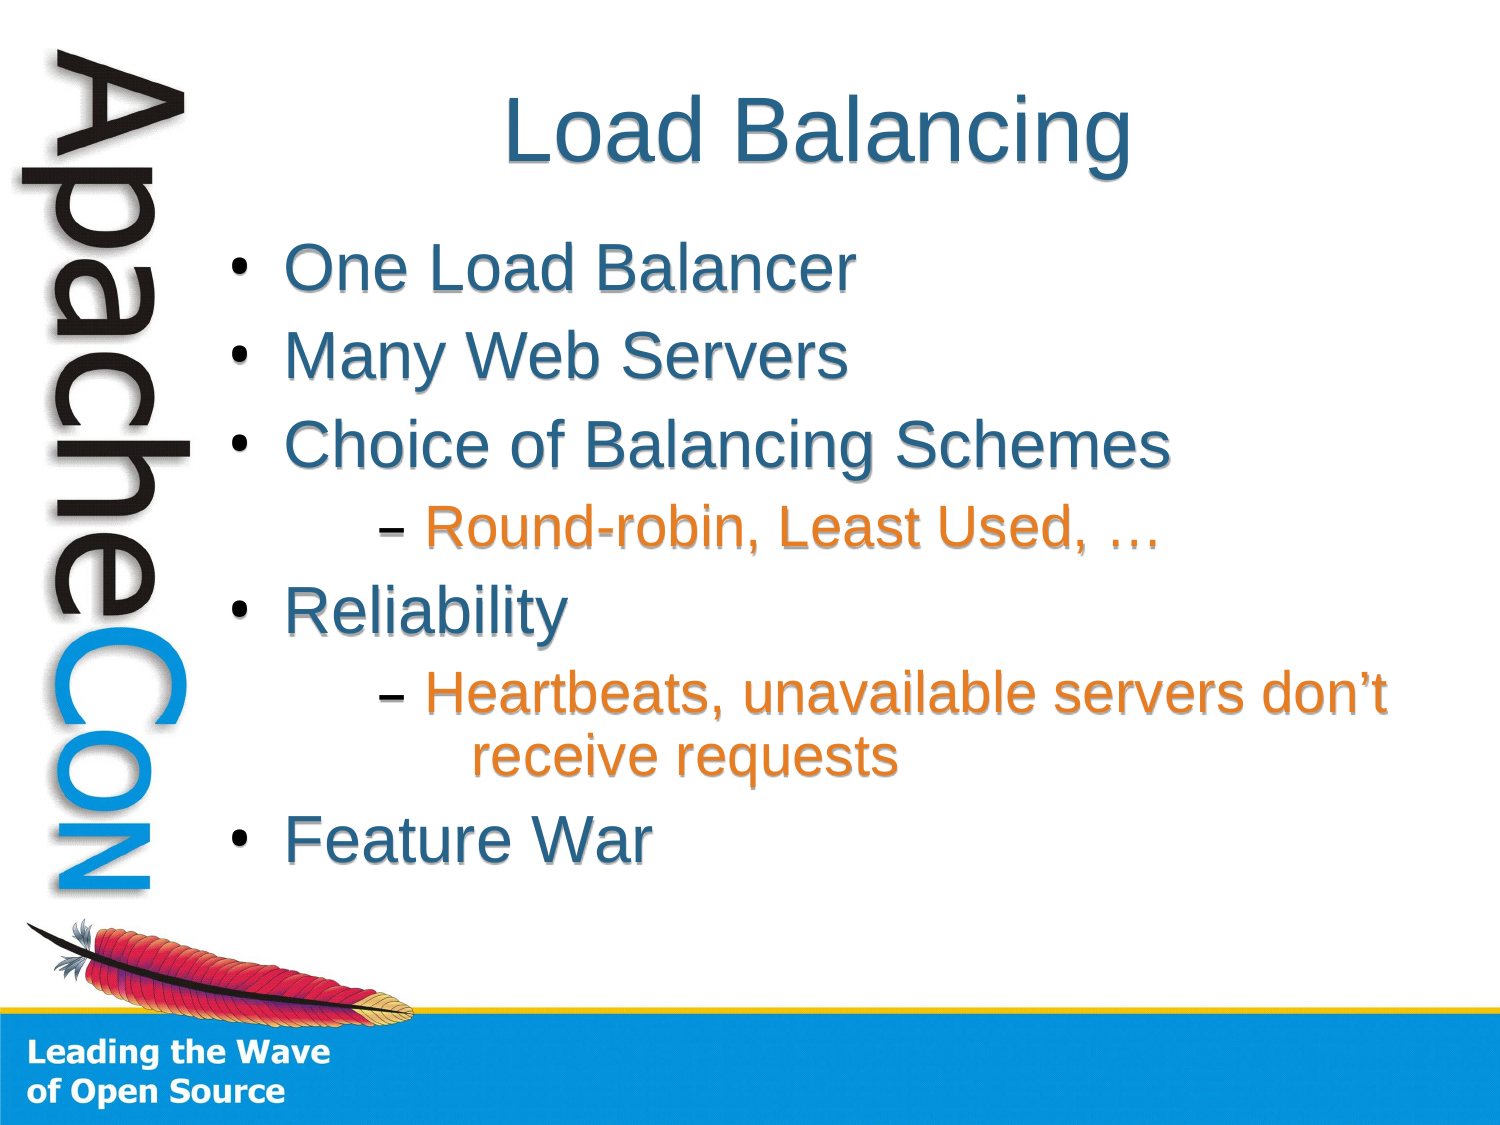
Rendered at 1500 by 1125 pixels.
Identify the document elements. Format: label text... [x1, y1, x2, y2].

list One Load Balancer Many Web Servers Choice of Balancing Schemes Round-robin, Least Used, … Reliability Heartbeats, unavailable servers don’t receive requests Feature War [212, 224, 1426, 913]
title Load Balancing [212, 62, 1426, 188]
